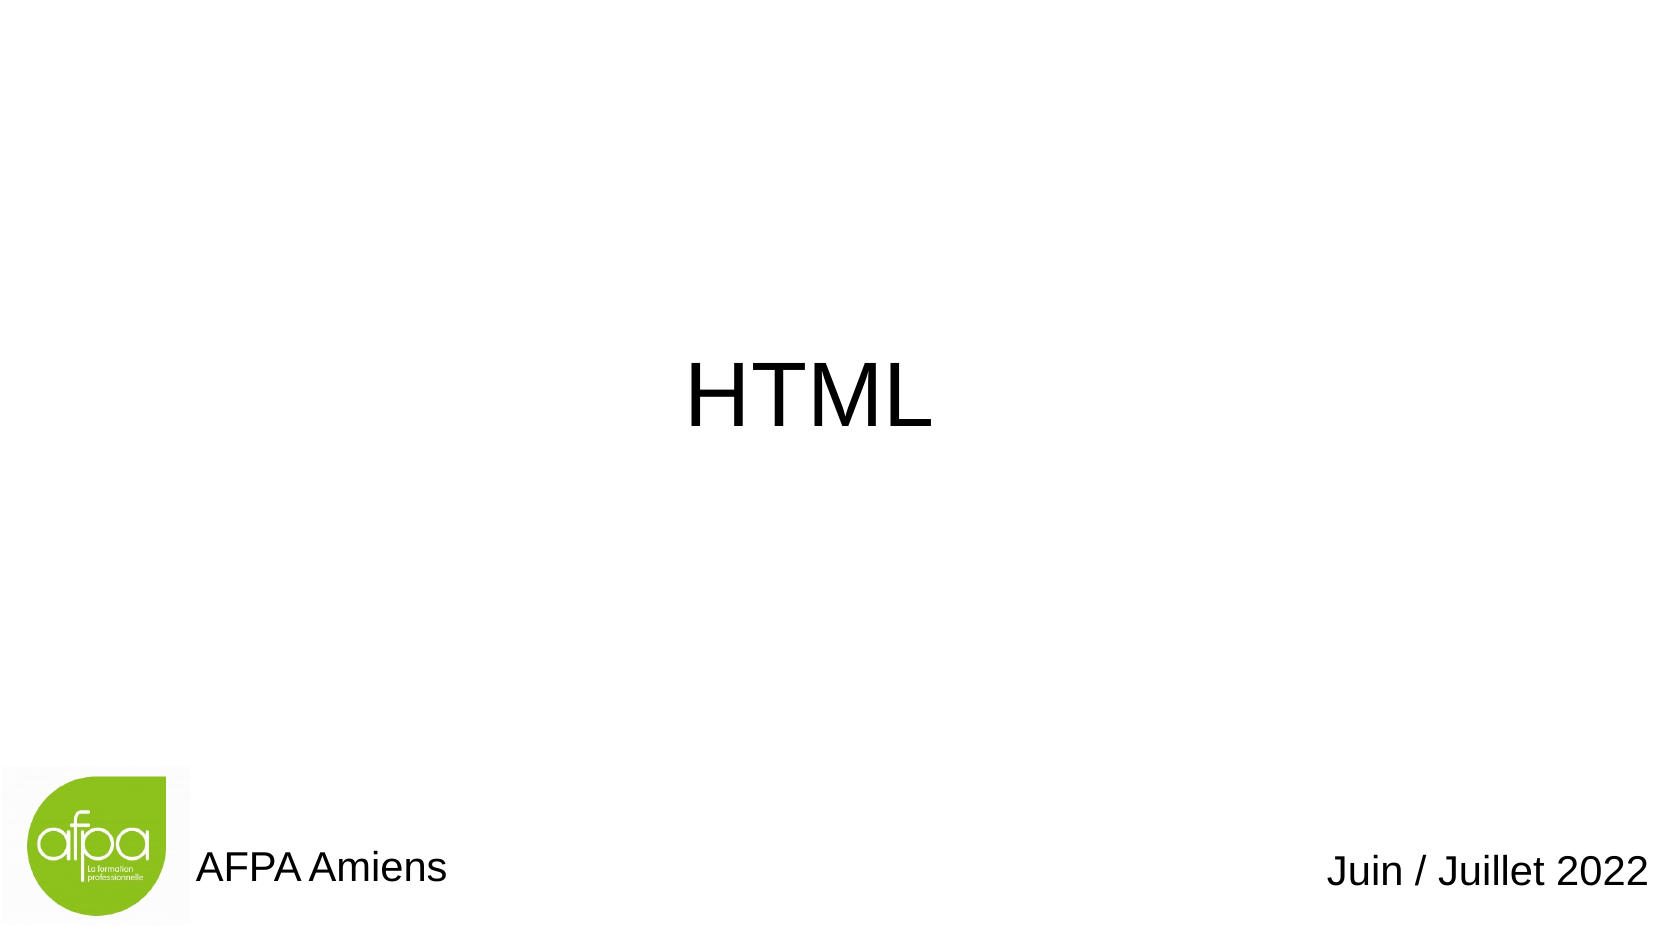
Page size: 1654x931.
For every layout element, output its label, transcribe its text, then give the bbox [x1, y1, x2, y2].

subtitle Juin / Juillet 2022 [1322, 812, 1654, 931]
title HTML [76, 317, 1565, 473]
text_box AFPA Amiens [171, 805, 473, 928]
picture [1, 766, 191, 925]
